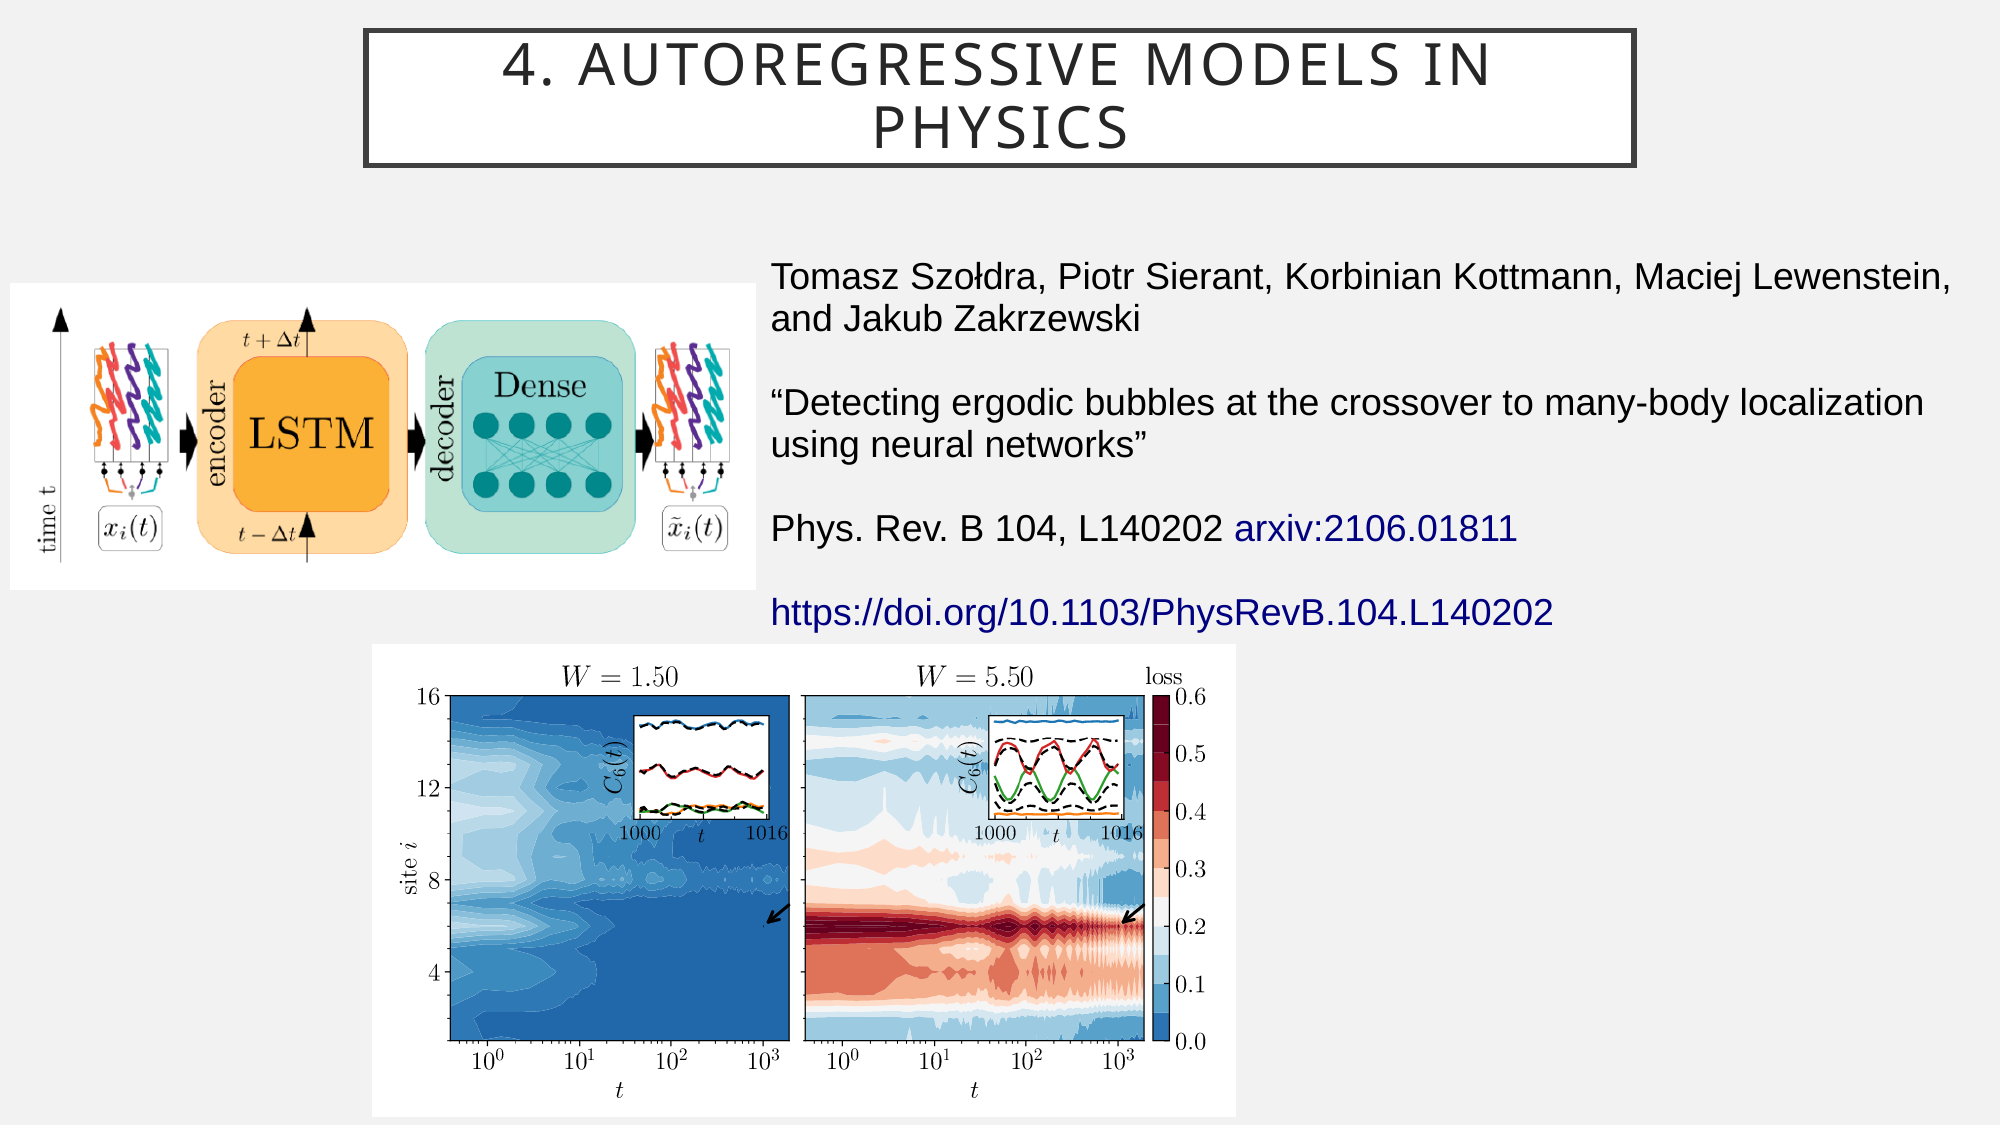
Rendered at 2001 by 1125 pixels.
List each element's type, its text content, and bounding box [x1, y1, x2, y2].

title 4. autoregressive models in physics [366, 30, 1634, 166]
picture [10, 283, 756, 591]
text_box Tomasz Szołdra, Piotr Sierant, Korbinian Kottmann, Maciej Lewenstein, and Jakub Zakrzewski “Detecting ergodic bubbles at the crossover to many-body localization using neural networks” Phys. Rev. B 104, L140202 arxiv:2106.01811 https://doi.org/10.1103/PhysRevB.104.L140202 [755, 248, 2000, 641]
picture [372, 644, 1236, 1117]
